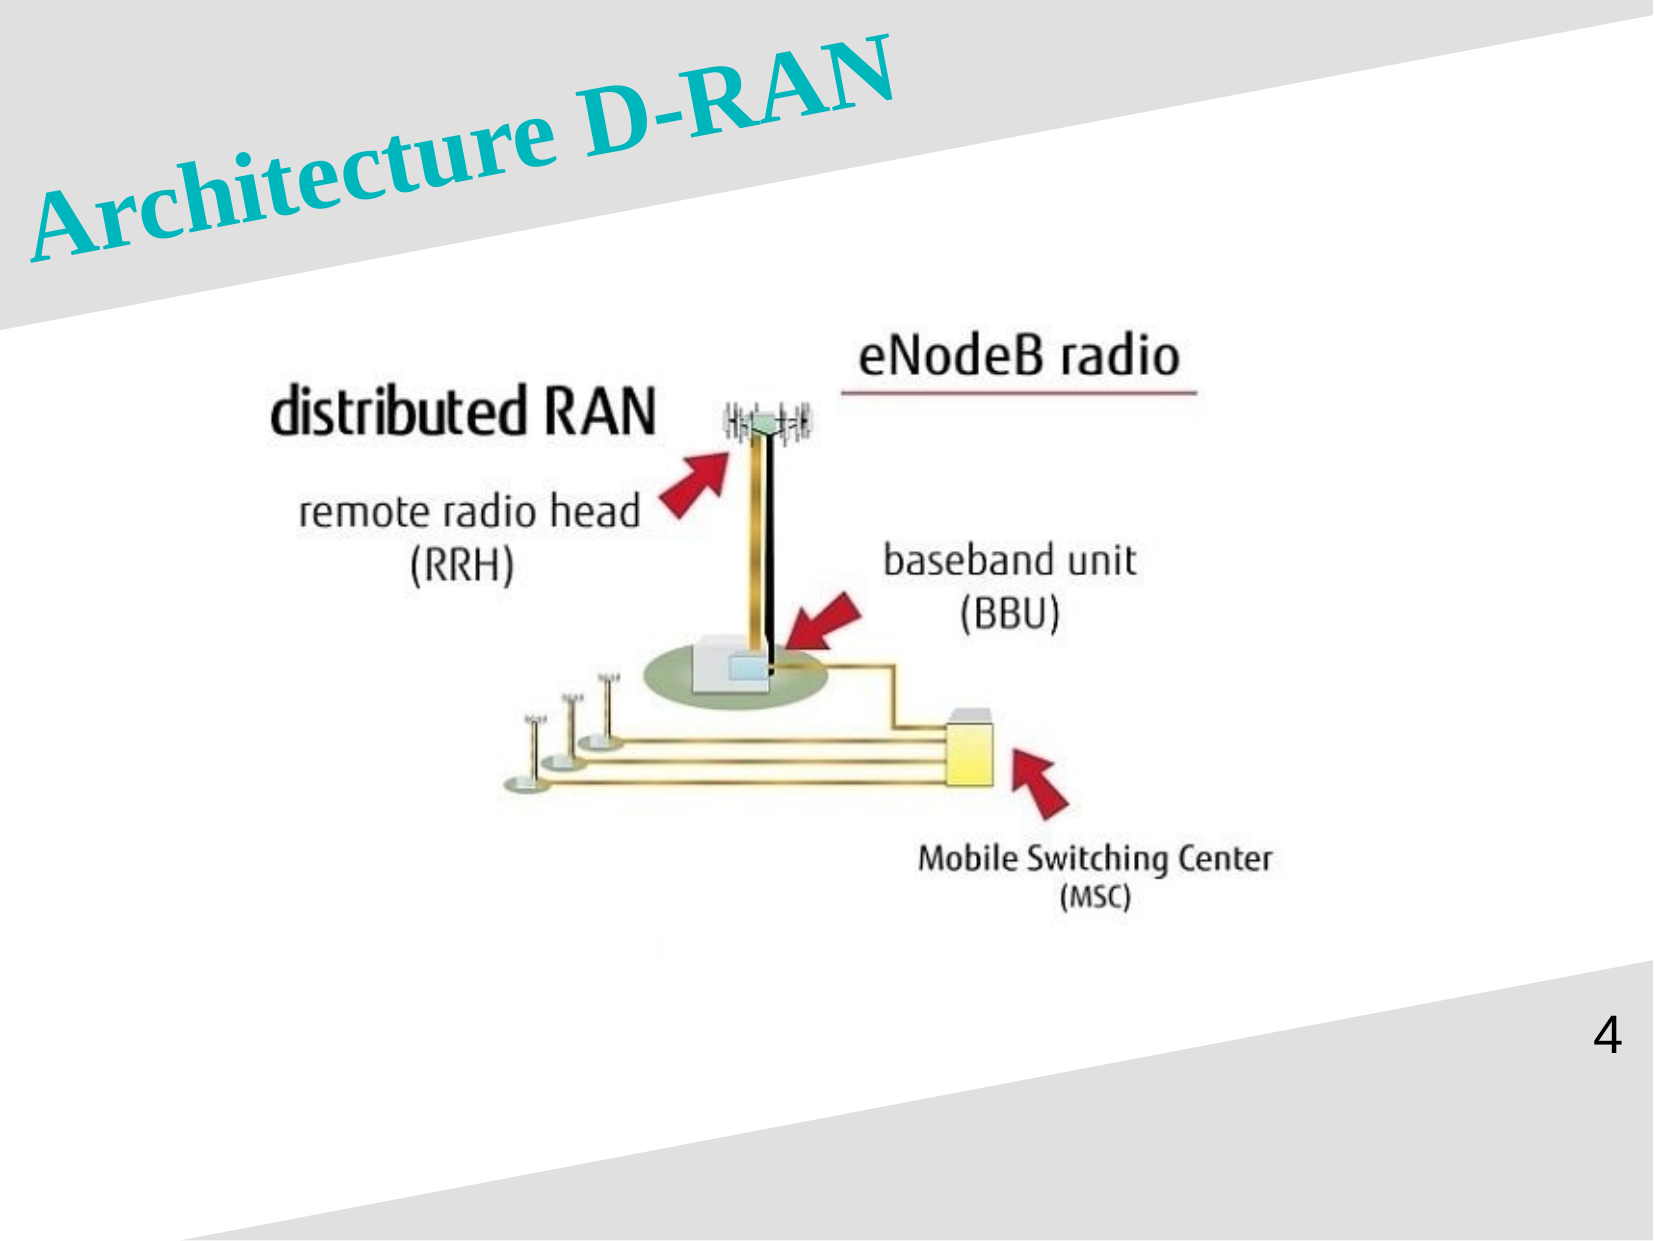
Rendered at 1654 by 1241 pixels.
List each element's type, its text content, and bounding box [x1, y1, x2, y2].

picture [189, 294, 1345, 1016]
title Architecture D-RAN [5, 0, 1506, 255]
list [0, 255, 1456, 975]
